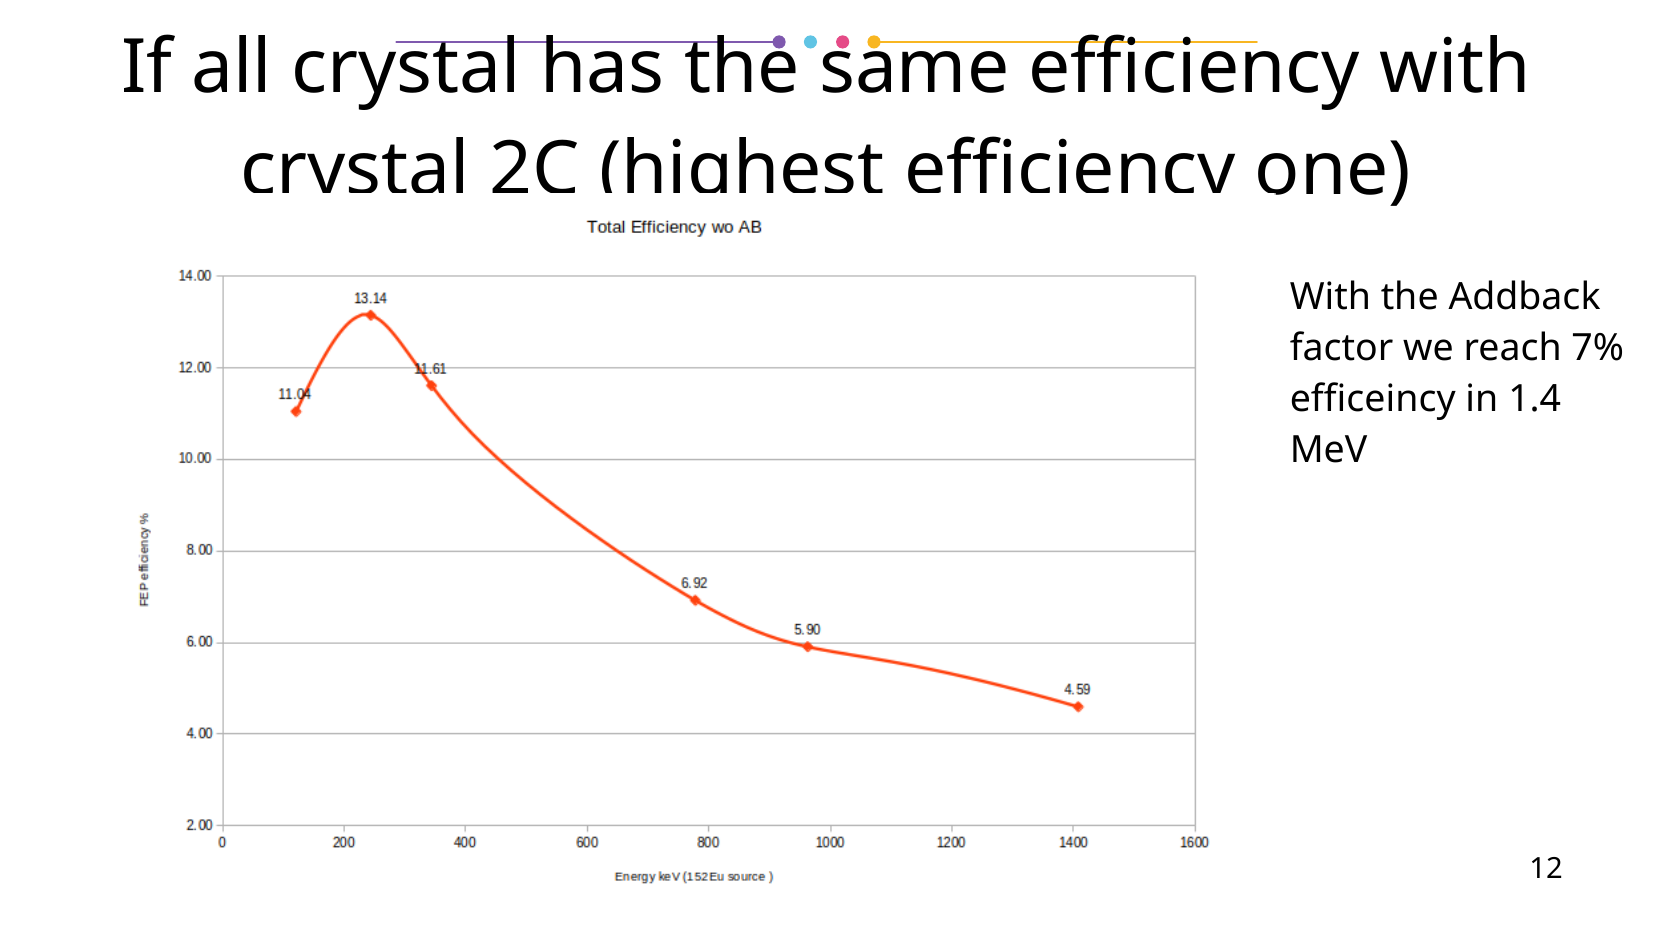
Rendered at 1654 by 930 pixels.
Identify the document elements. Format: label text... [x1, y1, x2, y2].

title If all crystal has the same efficiency with crystal 2C (highest efficiency one) [82, 27, 1571, 202]
picture [75, 193, 1276, 930]
text_box With the Addback factor we reach 7% efficeincy in 1.4 MeV [1275, 262, 1651, 452]
